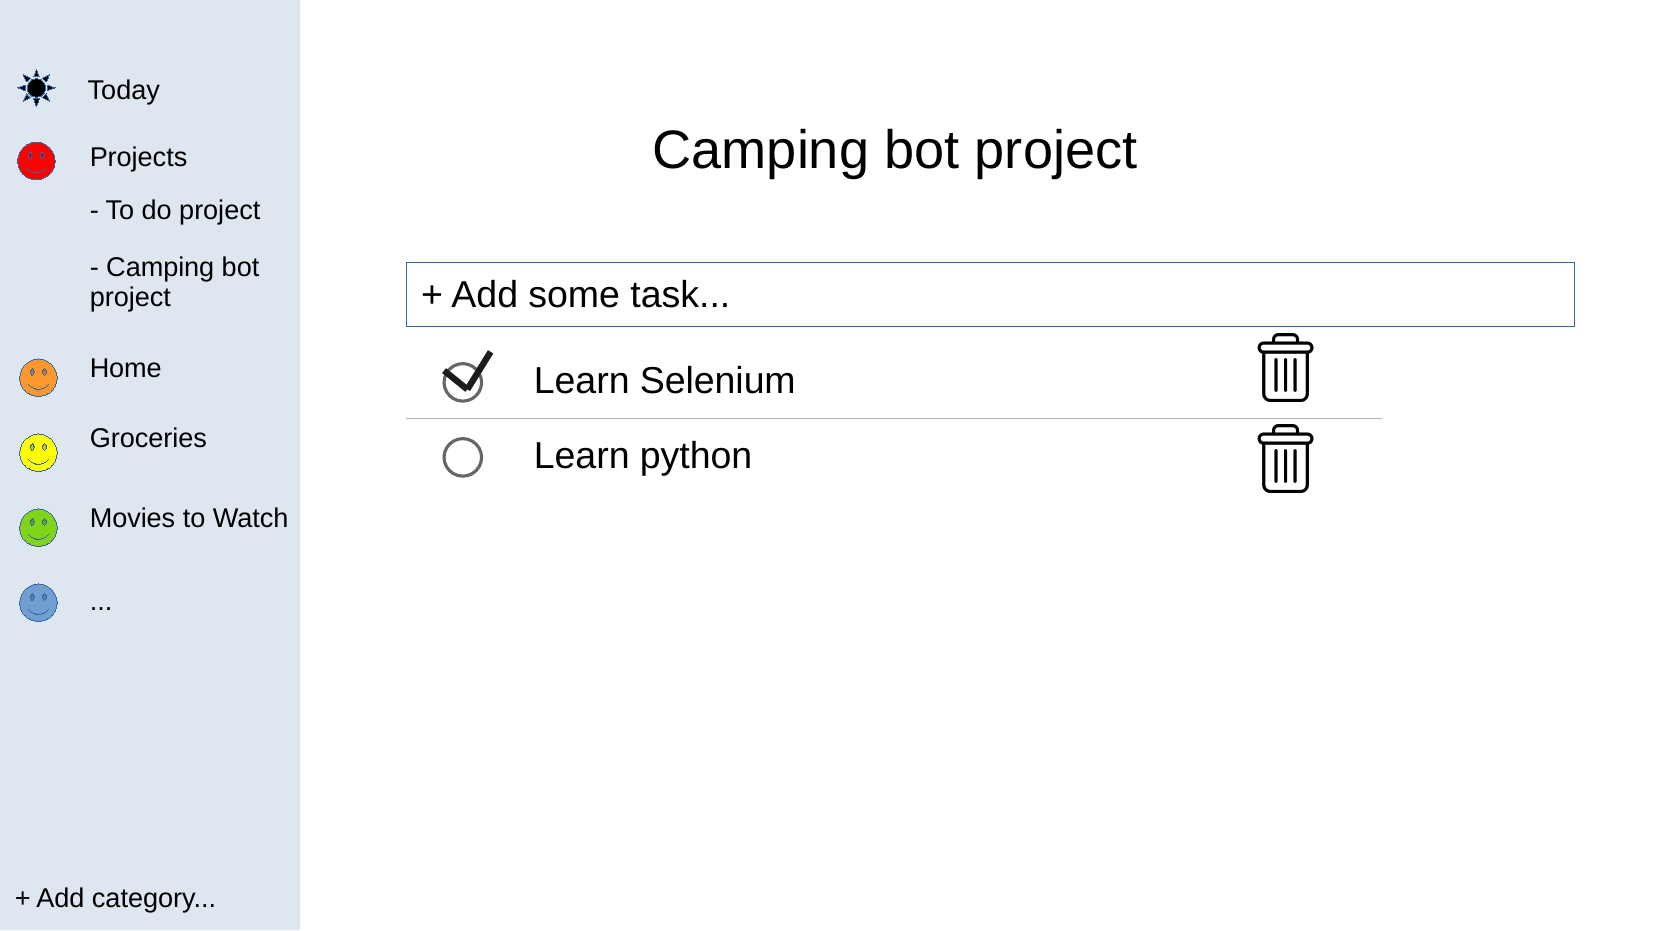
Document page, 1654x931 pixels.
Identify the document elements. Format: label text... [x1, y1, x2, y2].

text_box Camping bot project [637, 112, 1264, 202]
text_box [444, 438, 482, 477]
text_box Learn python [519, 426, 768, 484]
text_box + Add some task... [406, 262, 1575, 327]
text_box Projects [74, 134, 225, 180]
text_box Movies to Watch [74, 495, 338, 541]
text_box [444, 375, 482, 402]
picture [1251, 424, 1320, 493]
text_box Today [72, 67, 223, 113]
text_box Groceries [74, 416, 300, 478]
text_box ... [75, 578, 338, 624]
text_box - Camping bot project [75, 244, 301, 320]
text_box - To do project [75, 187, 301, 233]
picture [1251, 333, 1320, 402]
text_box + Add category... [0, 866, 301, 931]
text_box Home [74, 345, 225, 391]
text_box Learn Selenium [519, 351, 811, 409]
text_box [0, 0, 301, 866]
text_box [449, 363, 476, 383]
